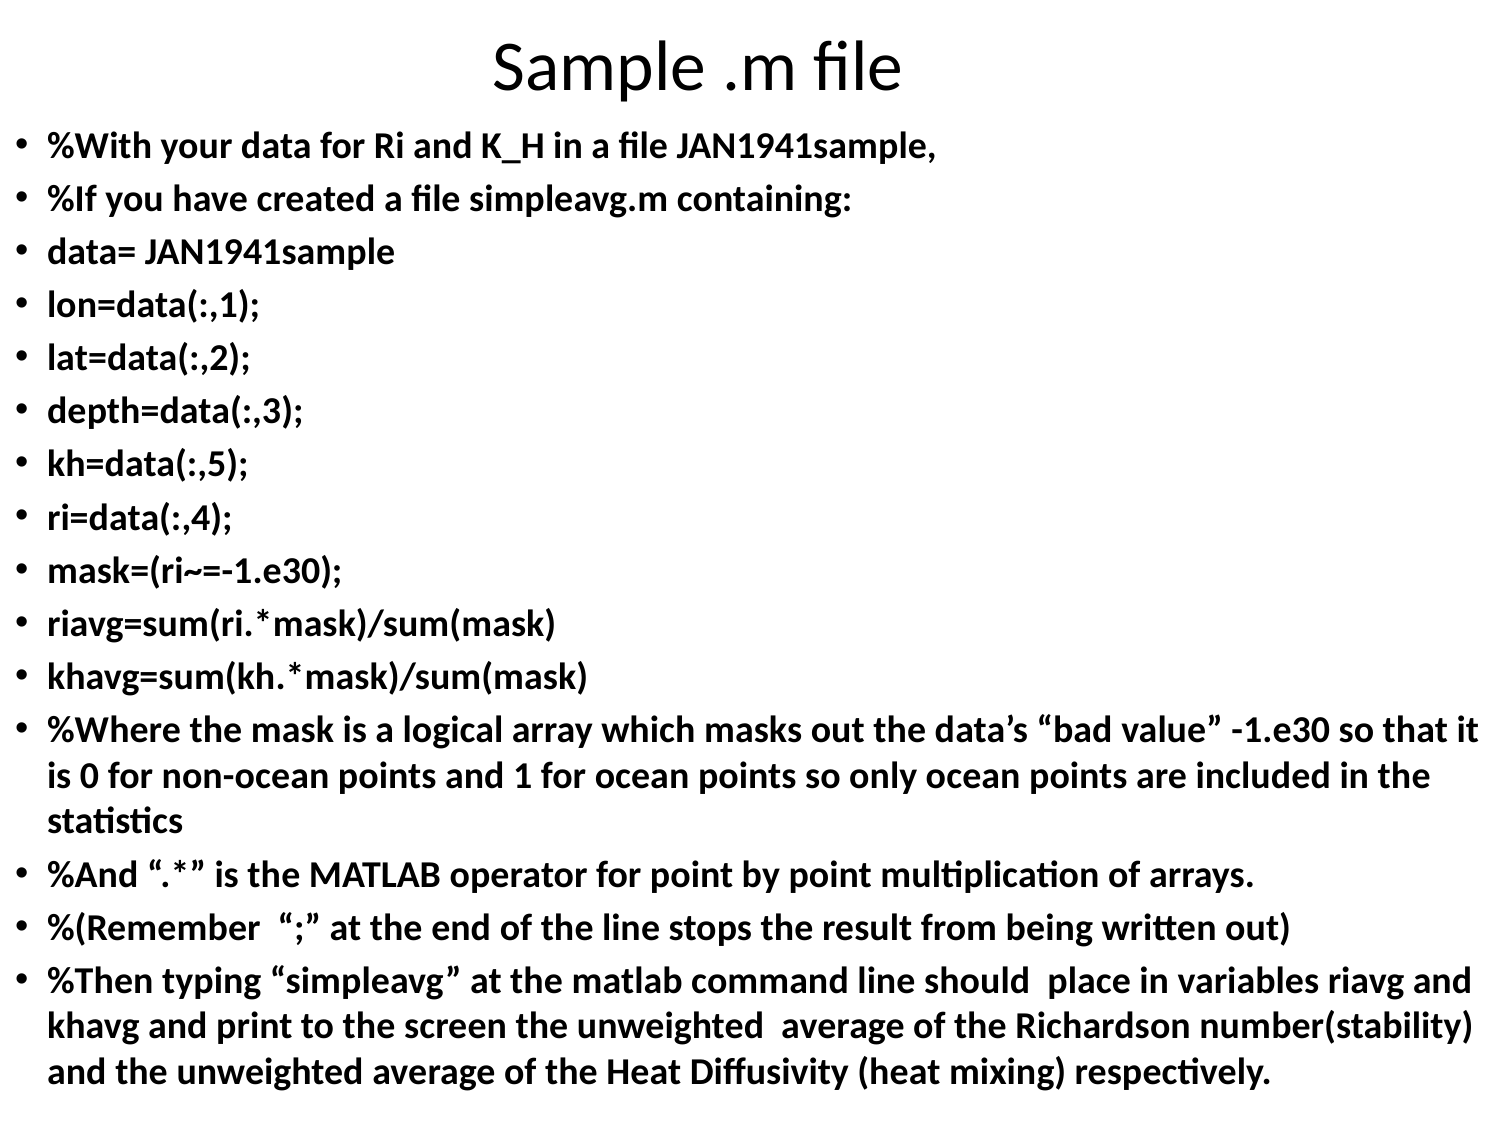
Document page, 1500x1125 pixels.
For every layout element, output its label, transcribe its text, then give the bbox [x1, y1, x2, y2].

list %With your data for Ri and K_H in a file JAN1941sample, %If you have created a file simpleavg.m containing: data= JAN1941sample lon=data(:,1); lat=data(:,2); depth=data(:,3); kh=data(:,5); ri=data(:,4); mask=(ri~=-1.e30); riavg=sum(ri.*mask)/sum(mask) khavg=sum(kh.*mask)/sum(mask) %Where the mask is a logical array which masks out the data’s “bad value” -1.e30 so that it is 0 for non-ocean points and 1 for ocean points so only ocean points are included in the statistics %And “.*” is the MATLAB operator for point by point multiplication of arrays. %(Remember “;” at the end of the line stops the result from being written out) %Then typing “simpleavg” at the matlab command line should place in variables riavg and khavg and print to the screen the unweighted average of the Richardson number(stability) and the unweighted average of the Heat Diffusivity (heat mixing) respectively. [0, 112, 1500, 1113]
title Sample .m file [23, 11, 1374, 112]
